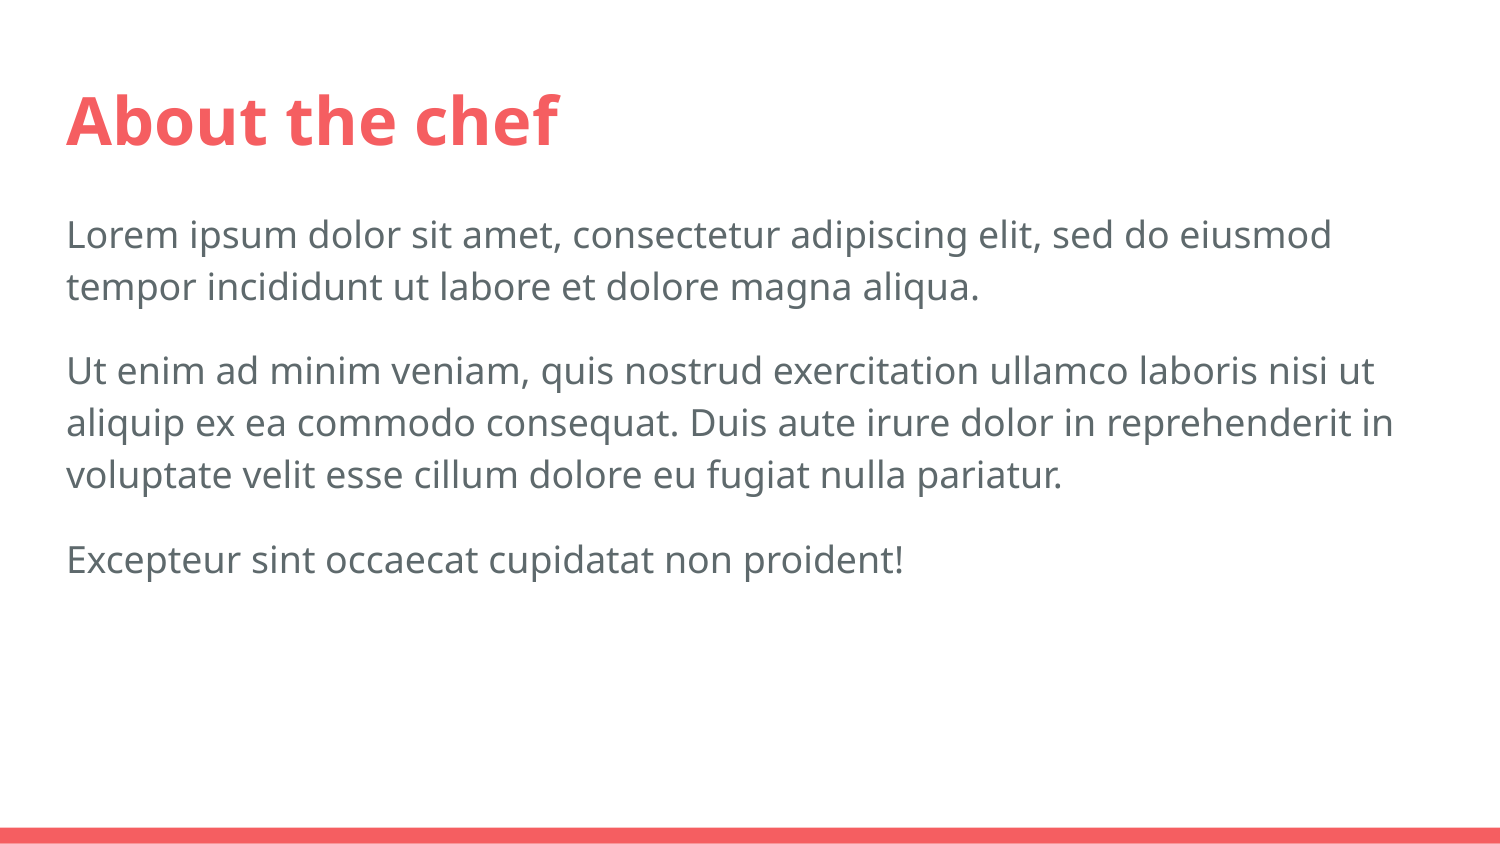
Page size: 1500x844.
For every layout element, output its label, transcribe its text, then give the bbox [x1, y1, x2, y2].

list Lorem ipsum dolor sit amet, consectetur adipiscing elit, sed do eiusmod tempor incididunt ut labore et dolore magna aliqua. Ut enim ad minim veniam, quis nostrud exercitation ullamco laboris nisi ut aliquip ex ea commodo consequat. Duis aute irure dolor in reprehenderit in voluptate velit esse cillum dolore eu fugiat nulla pariatur. Excepteur sint occaecat cupidatat non proident! [51, 189, 1449, 750]
title About the chef [51, 64, 1449, 167]
